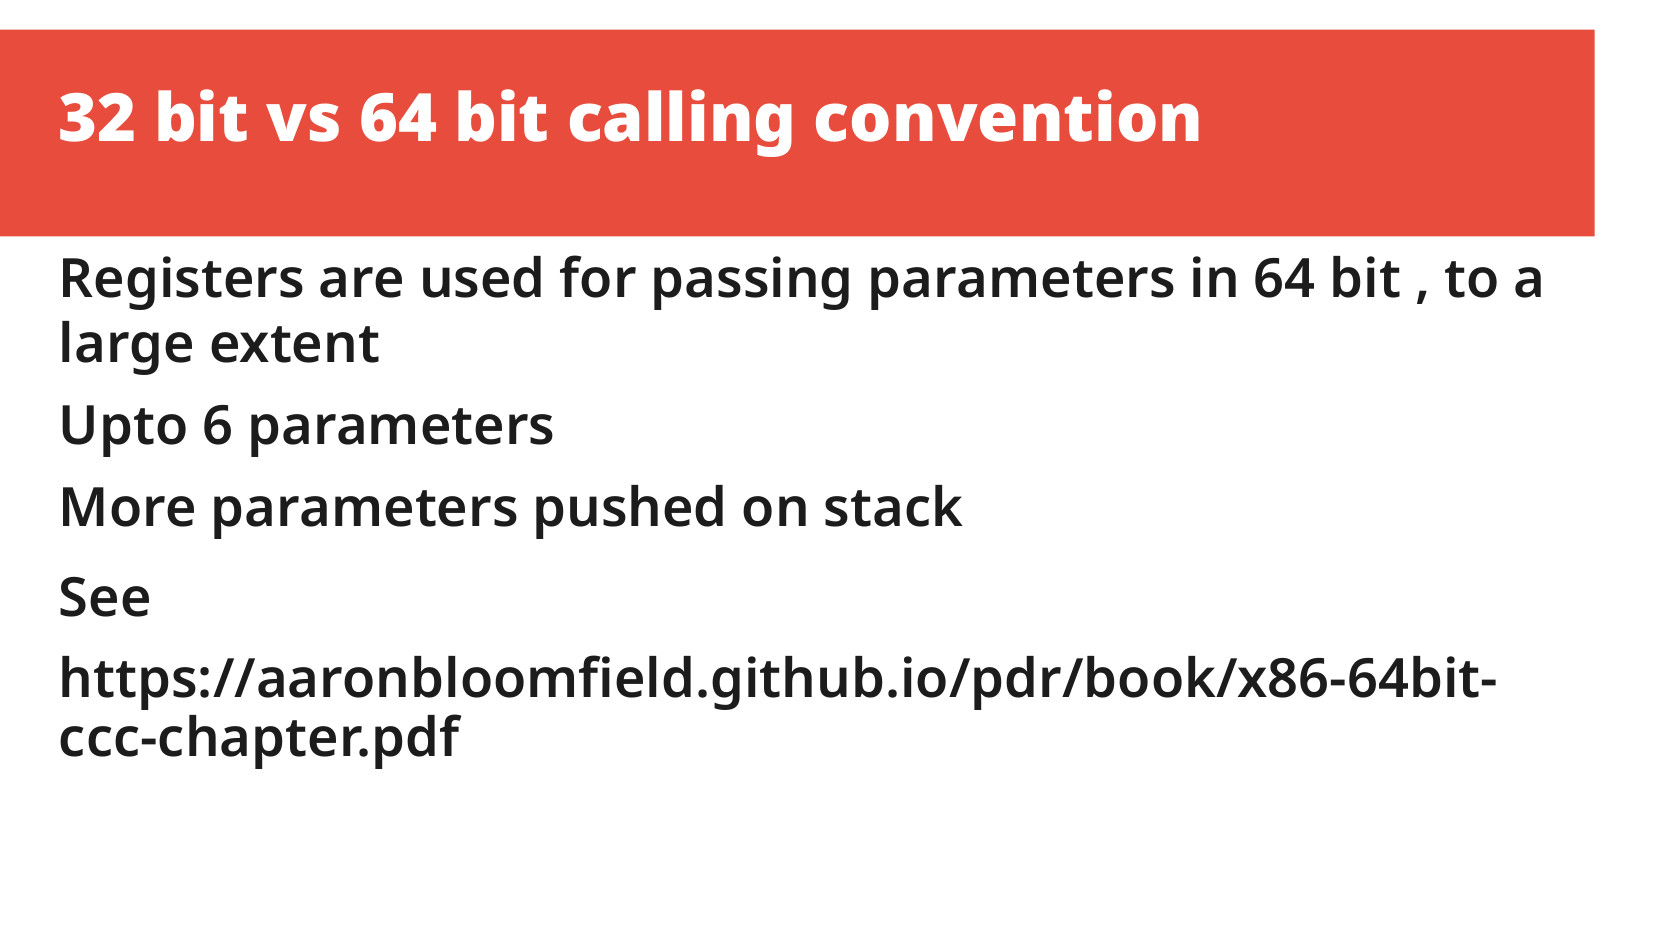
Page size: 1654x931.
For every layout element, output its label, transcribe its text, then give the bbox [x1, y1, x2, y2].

list Registers are used for passing parameters in 64 bit , to a large extent Upto 6 parameters More parameters pushed on stack See https://aaronbloomfield.github.io/pdr/book/x86-64bit-ccc-chapter.pdf [59, 243, 1565, 820]
title 32 bit vs 64 bit calling convention [59, 44, 1595, 156]
